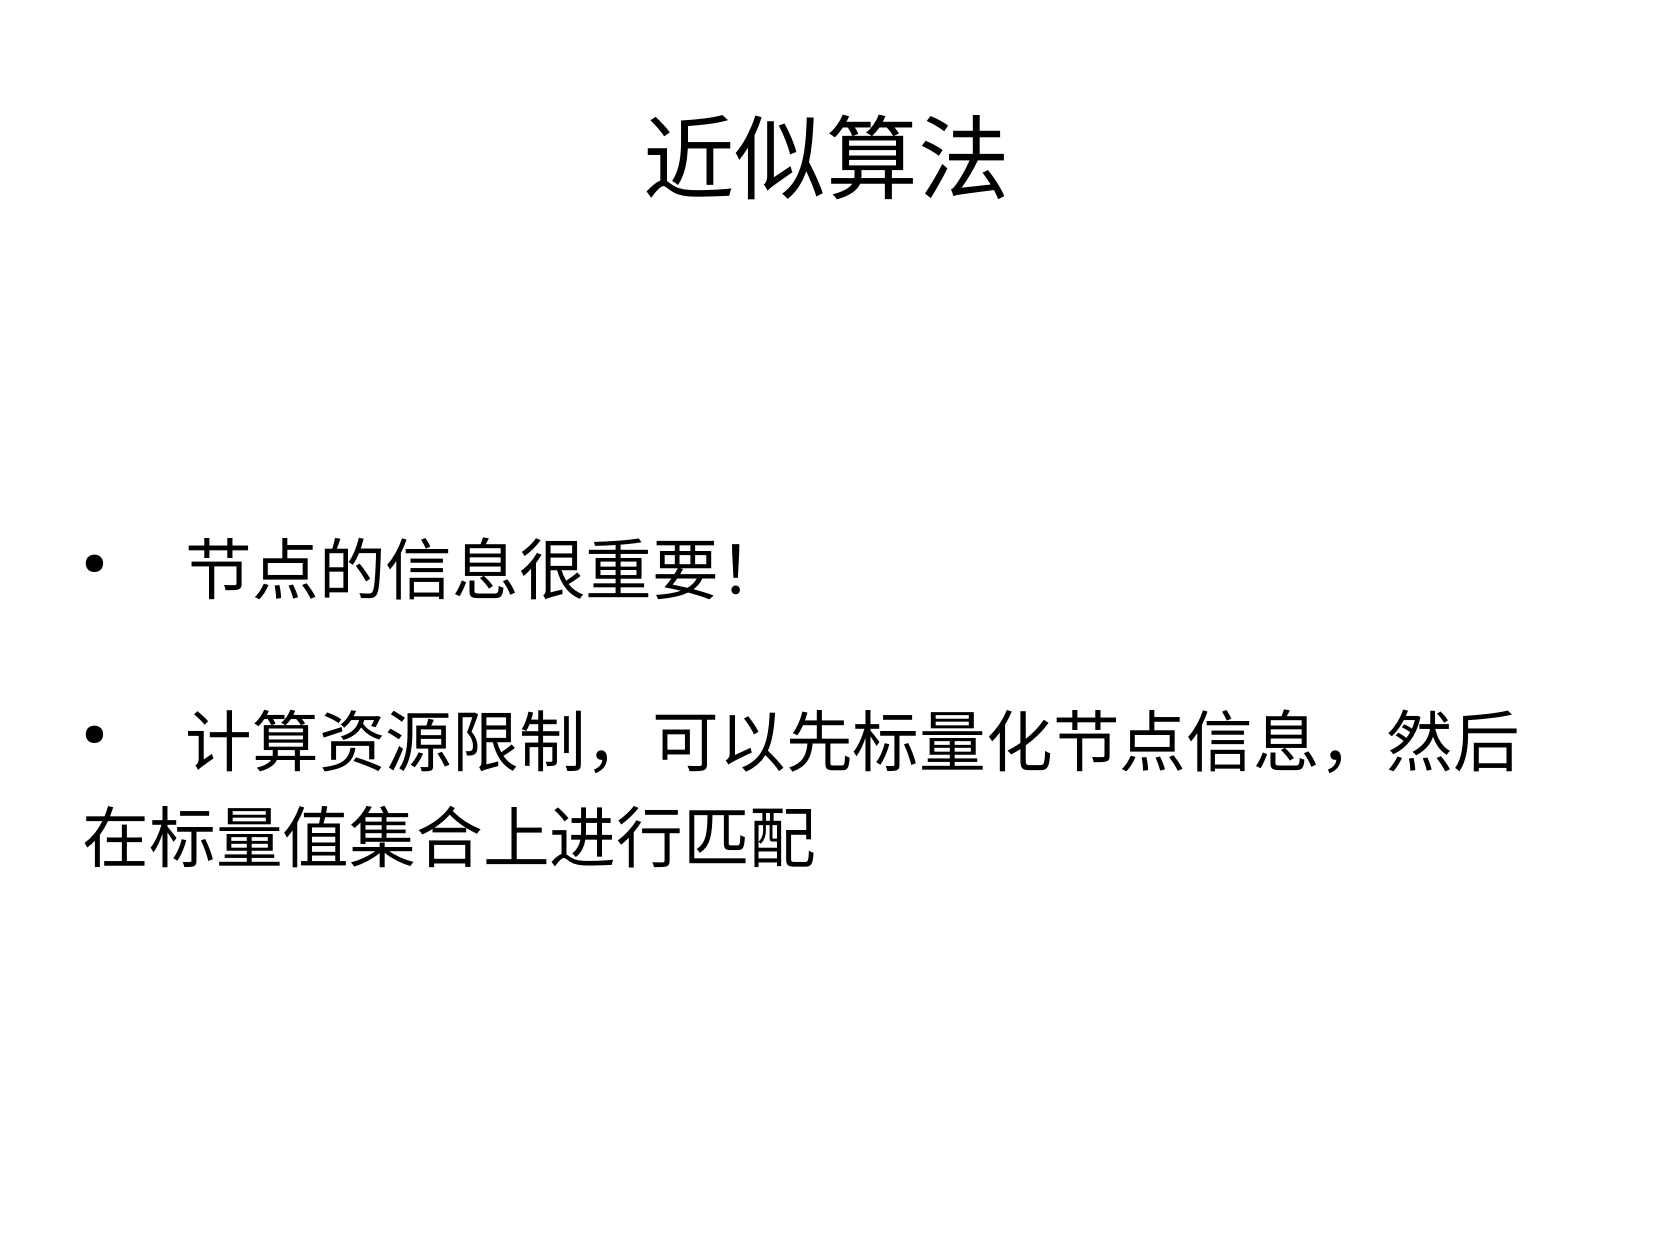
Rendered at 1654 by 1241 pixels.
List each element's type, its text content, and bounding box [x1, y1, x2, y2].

title 近似算法 [82, 49, 1571, 257]
subtitle 节点的信息很重要！ 计算资源限制，可以先标量化节点信息，然后在标量值集合上进行匹配 [82, 290, 1571, 1109]
